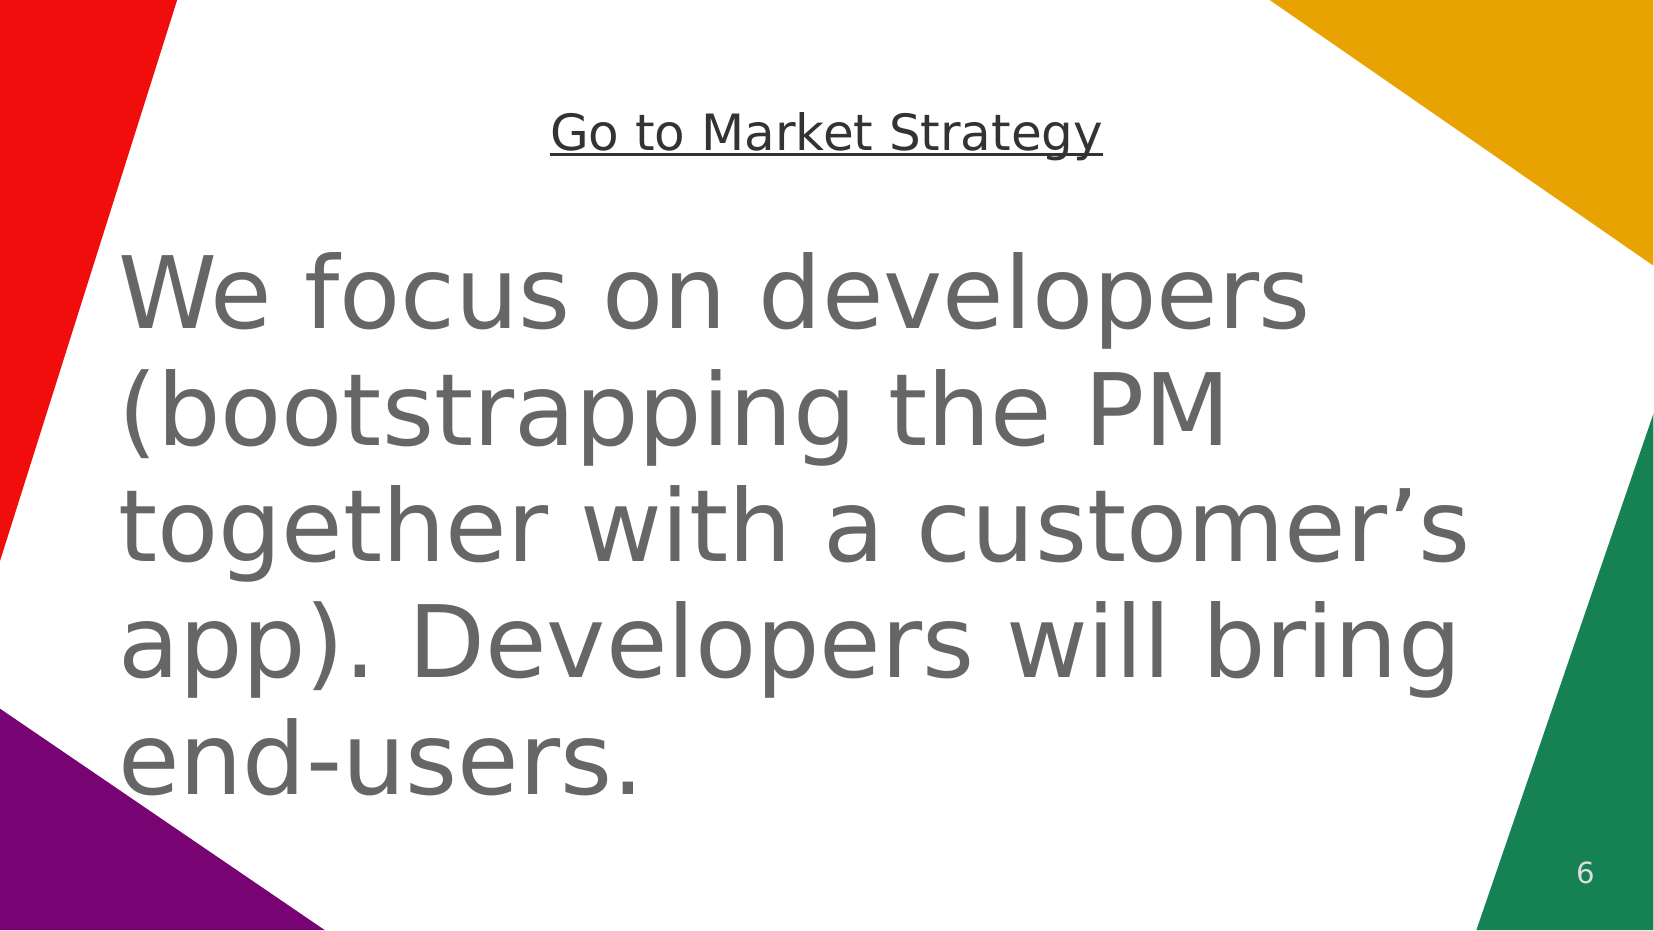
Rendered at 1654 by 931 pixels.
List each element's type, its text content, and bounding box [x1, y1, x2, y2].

title Go to Market Strategy [118, 59, 1536, 207]
list We focus on developers (bootstrapping the PM together with a customer’s app). Developers will bring end-users. [118, 236, 1536, 827]
